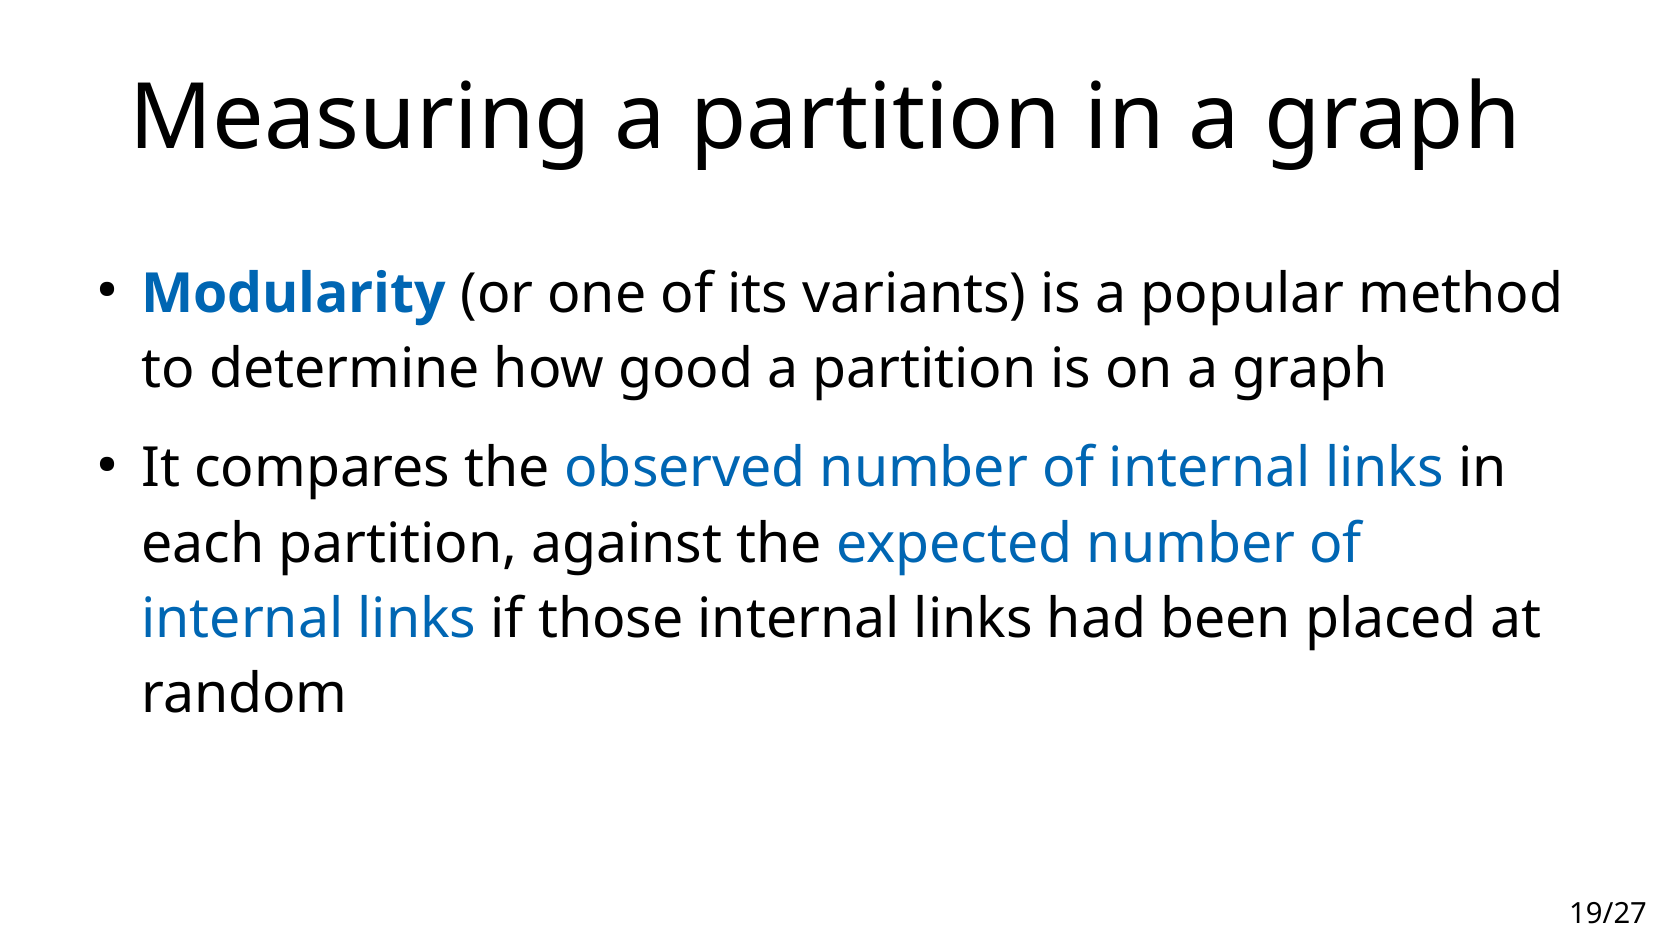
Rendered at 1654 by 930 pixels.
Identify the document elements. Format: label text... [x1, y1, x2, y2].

list Modularity (or one of its variants) is a popular method to determine how good a partition is on a graph It compares the observed number of internal links in each partition, against the expected number of internal links if those internal links had been placed at random [82, 252, 1571, 793]
title Measuring a partition in a graph [82, 1, 1571, 225]
